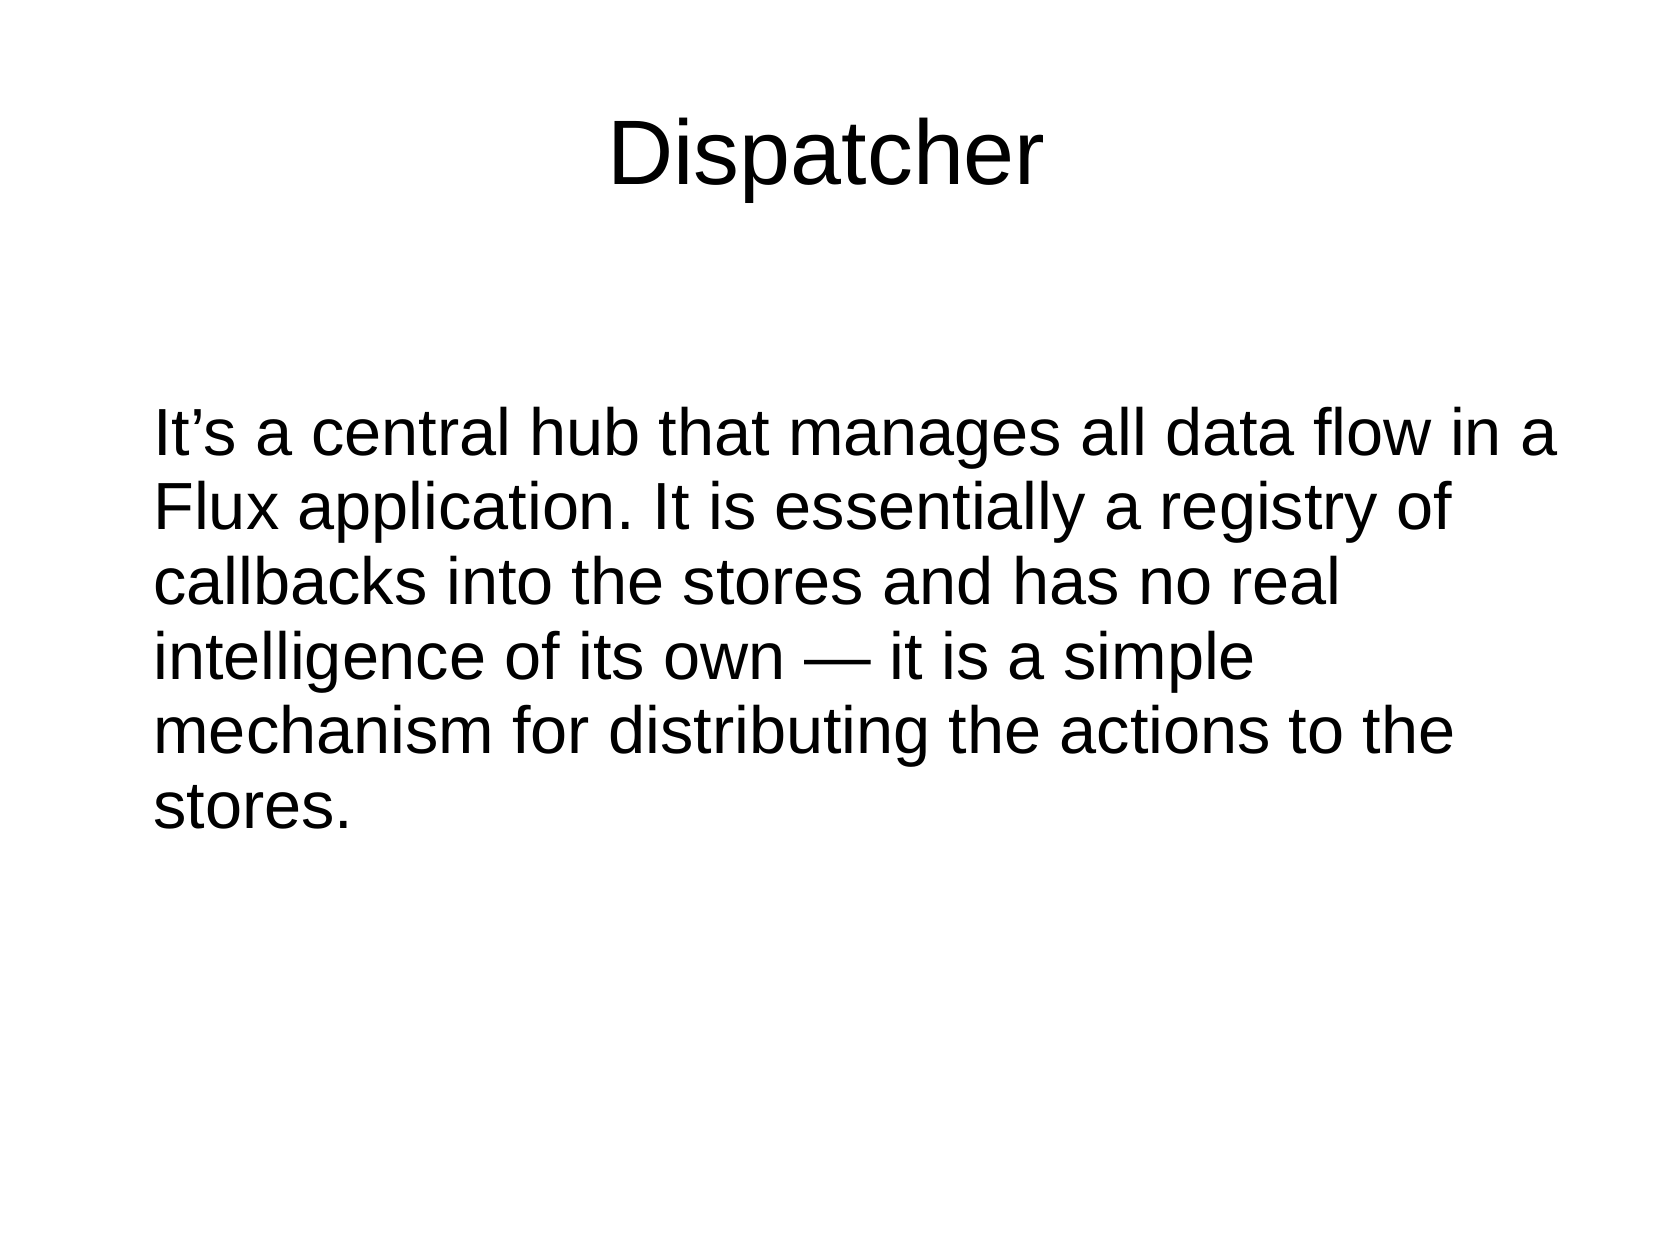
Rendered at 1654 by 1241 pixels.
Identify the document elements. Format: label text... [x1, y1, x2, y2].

title Dispatcher [82, 49, 1571, 257]
list It’s a central hub that manages all data flow in a Flux application. It is essentially a registry of callbacks into the stores and has no real intelligence of its own — it is a simple mechanism for distributing the actions to the stores. [82, 290, 1571, 1010]
